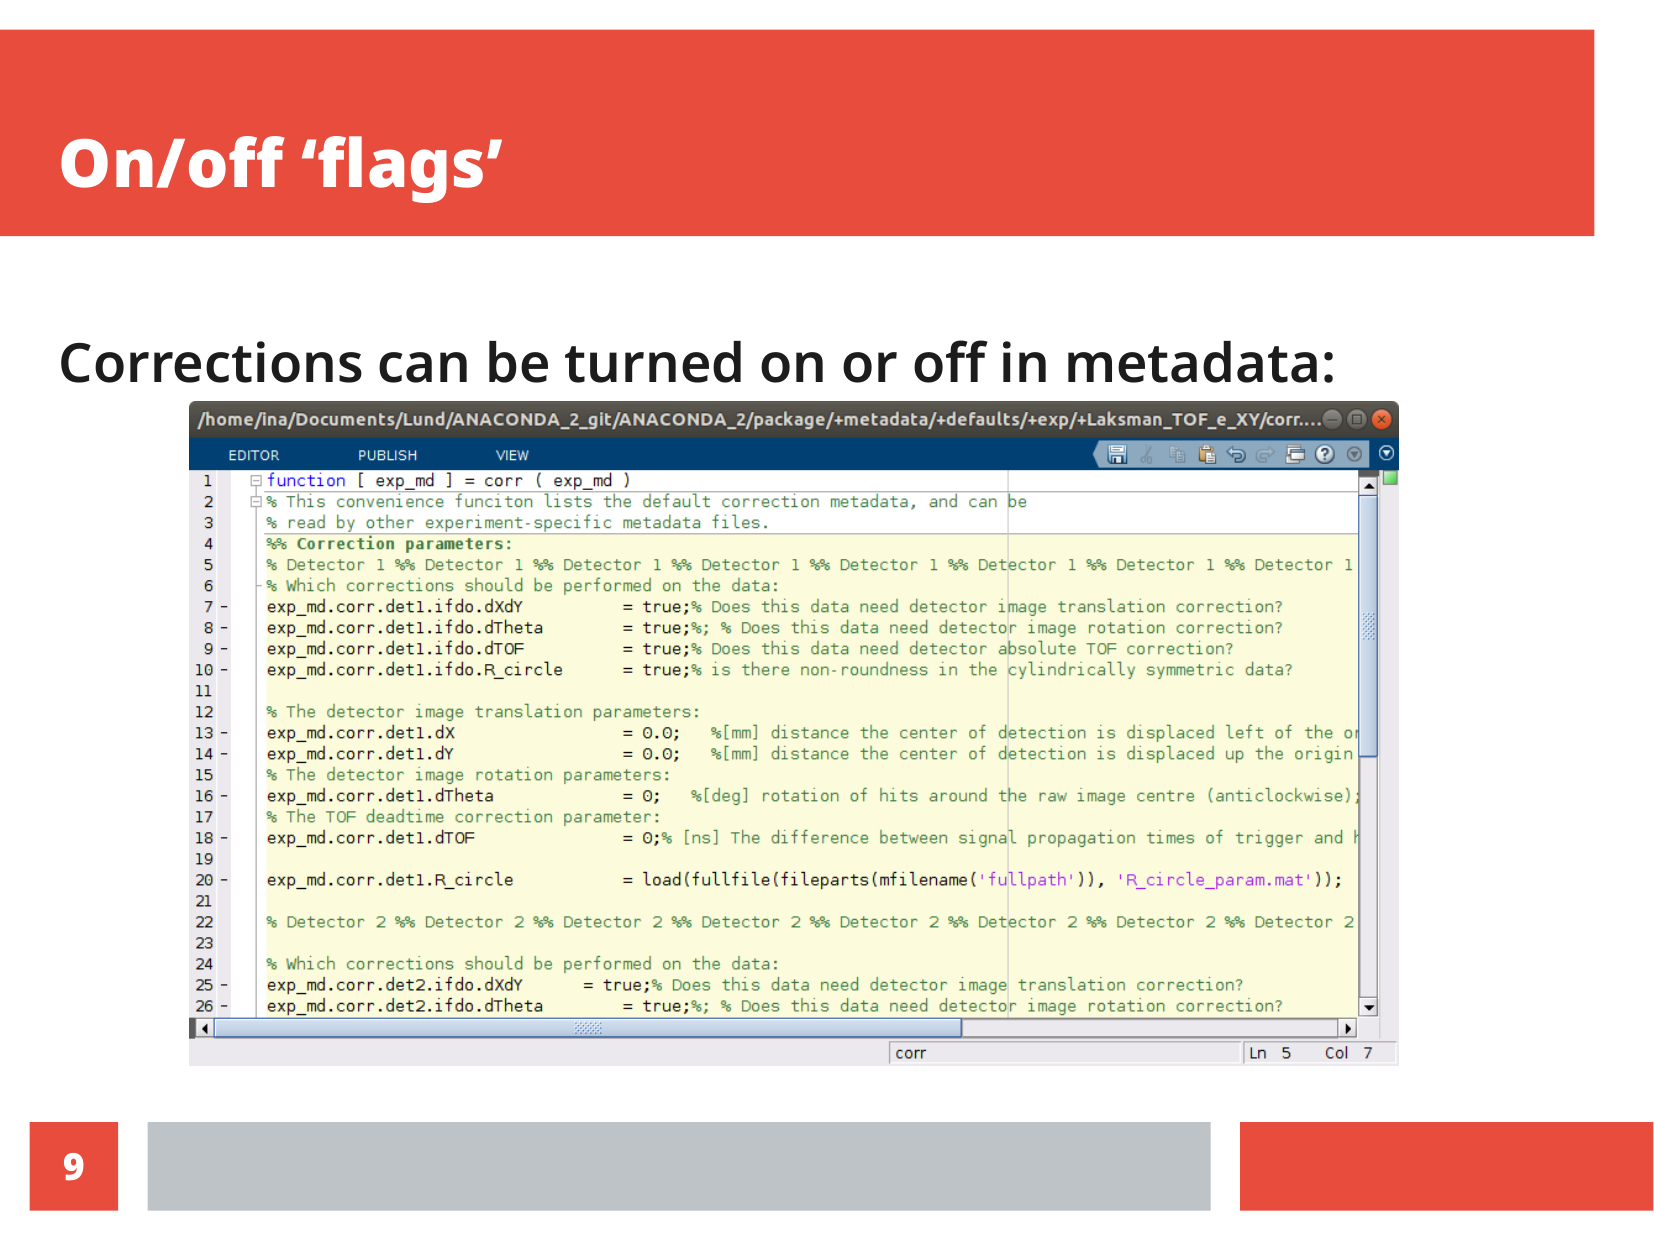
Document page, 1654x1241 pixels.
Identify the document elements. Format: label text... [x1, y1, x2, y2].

list Corrections can be turned on or off in metadata: [59, 324, 1565, 1093]
title On/off ‘flags’ [59, 59, 1595, 207]
picture [189, 401, 1399, 1066]
